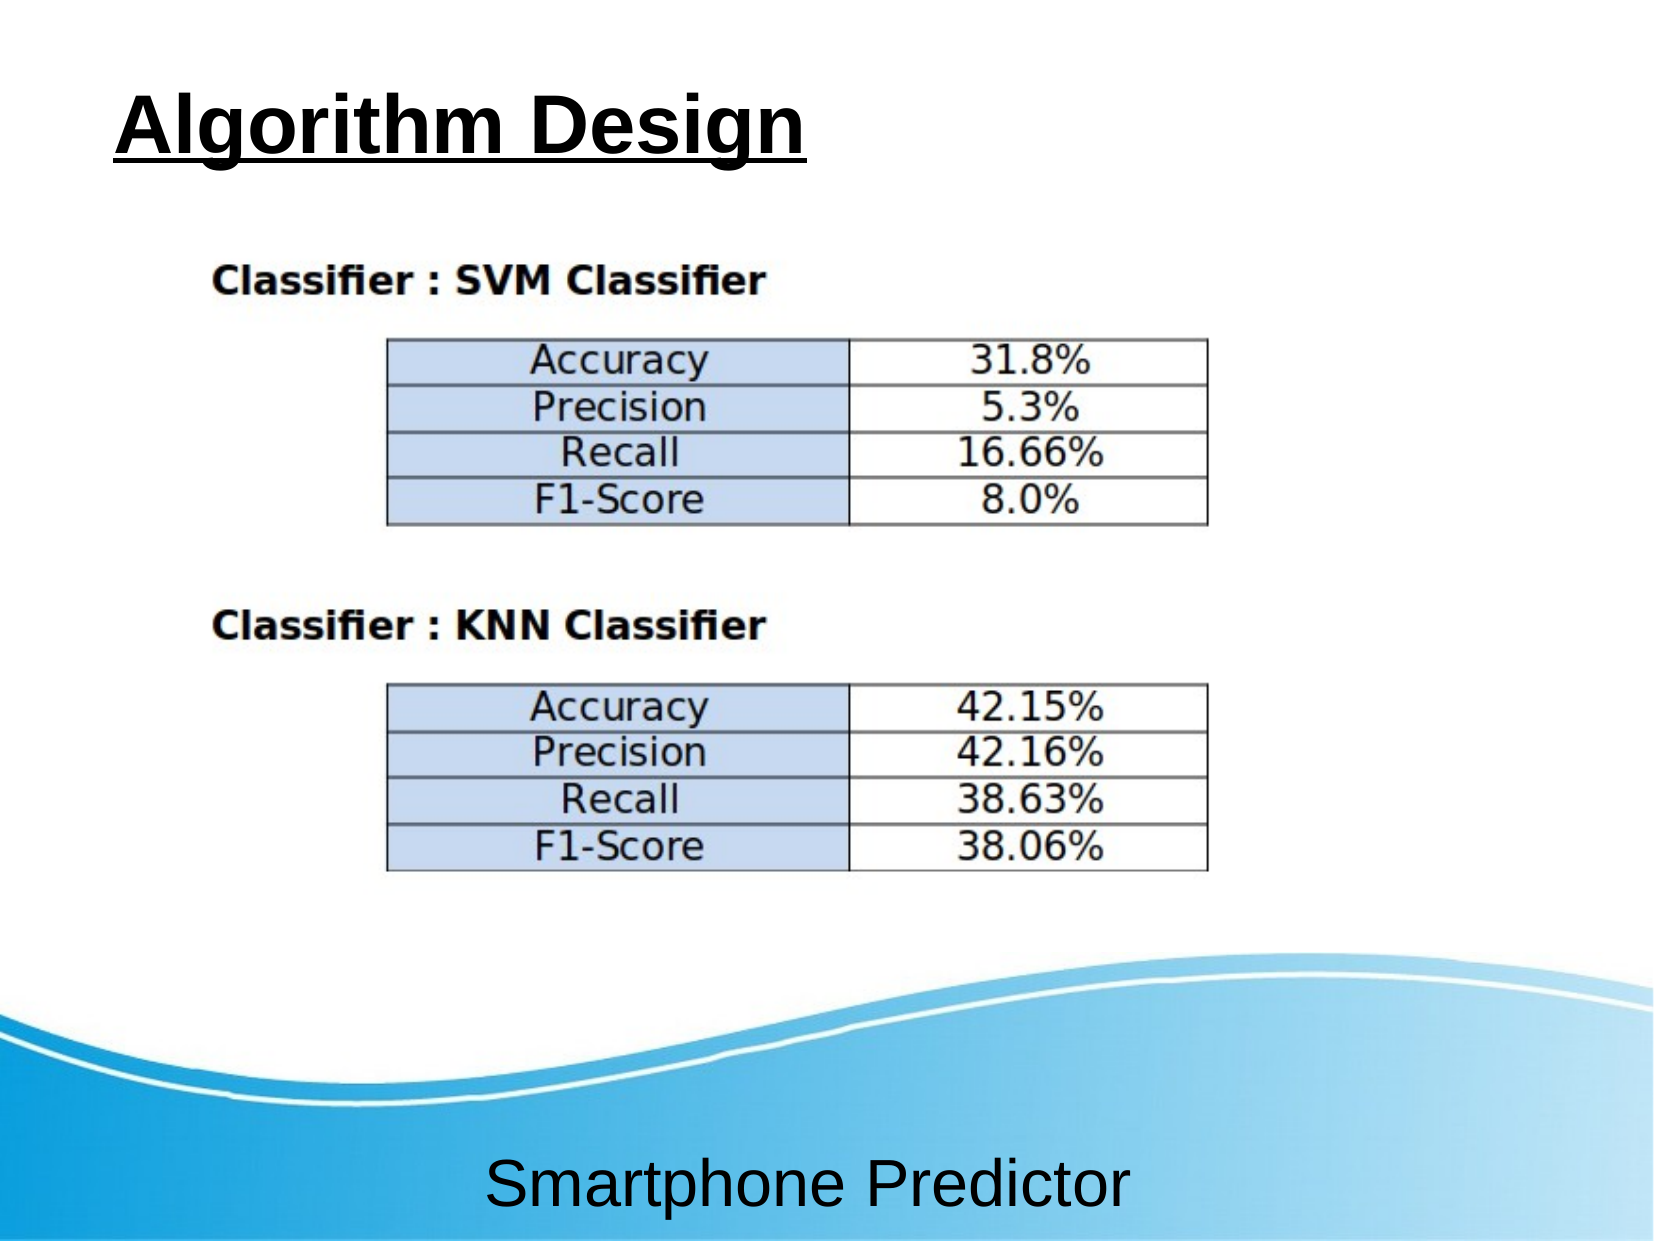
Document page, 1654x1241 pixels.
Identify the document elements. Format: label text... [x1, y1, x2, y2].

picture [153, 231, 1326, 904]
list Smartphone Predictor [413, 1145, 1264, 1231]
picture [0, 952, 1654, 1241]
text_box Algorithm Design [98, 70, 822, 179]
